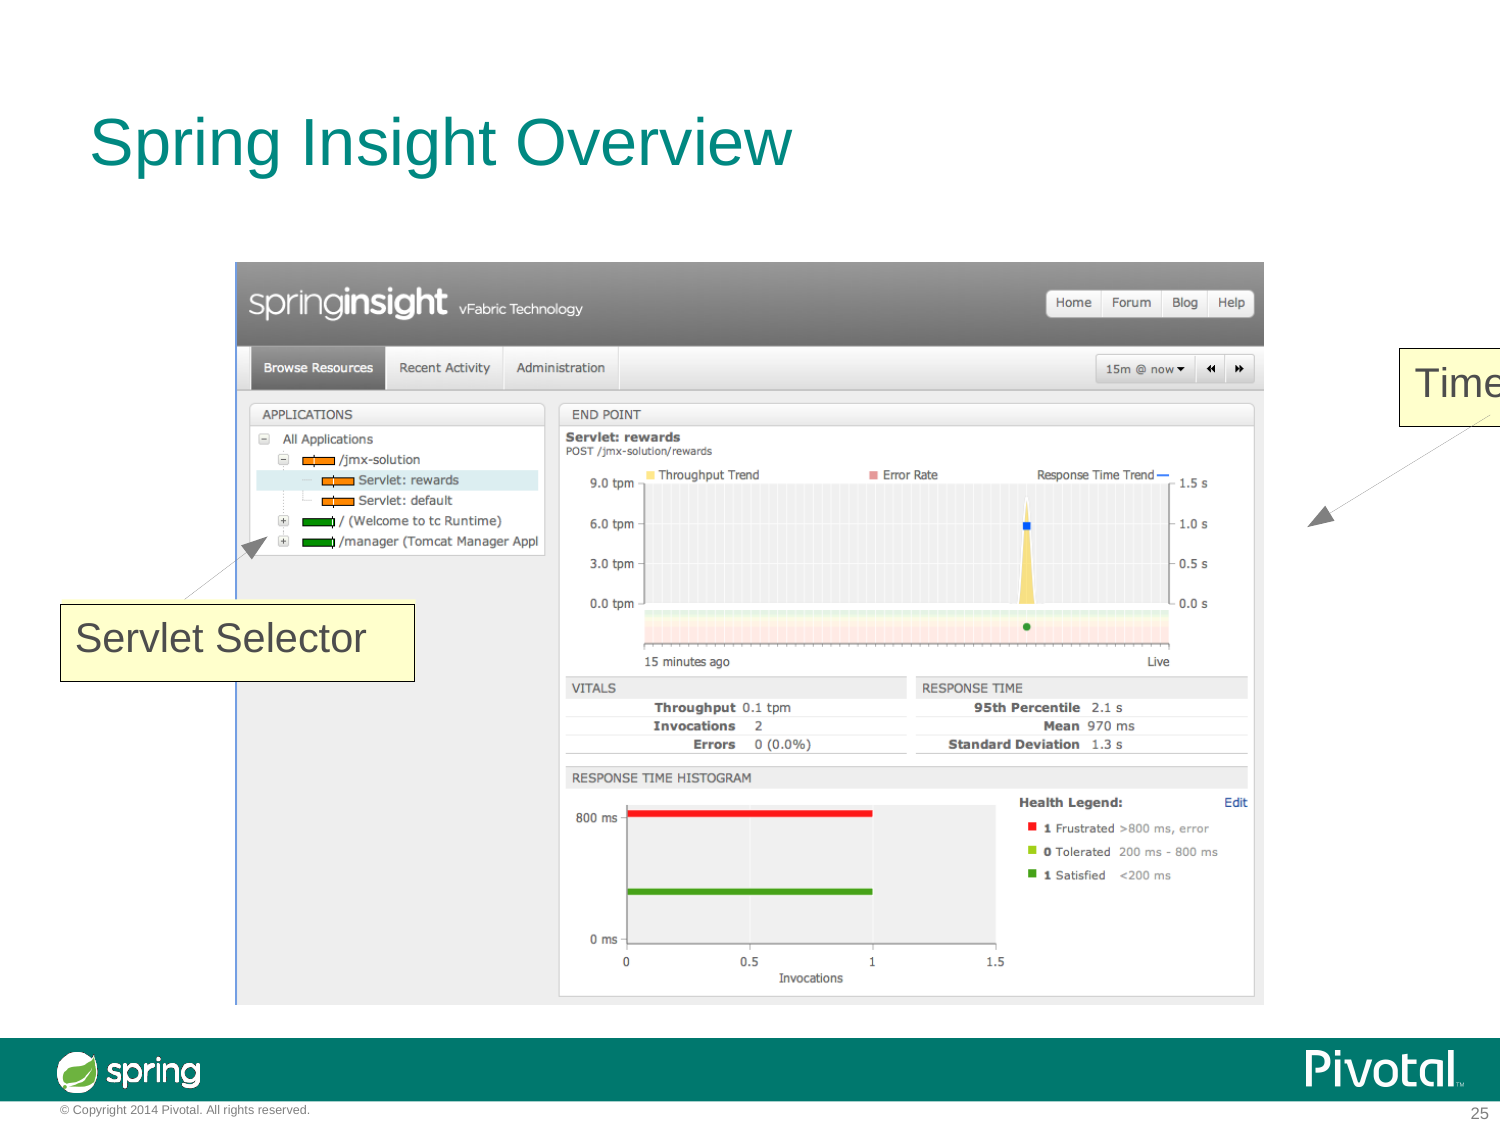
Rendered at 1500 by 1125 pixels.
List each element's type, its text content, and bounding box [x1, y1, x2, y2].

text_box Servlet Selector [60, 604, 415, 682]
picture [1306, 1050, 1464, 1087]
title Spring Insight Overview [75, 45, 1426, 233]
text_box Timeline [1399, 348, 1500, 427]
picture [32, 1041, 210, 1103]
text_box Servlet Selector [61, 599, 416, 677]
picture [235, 262, 1264, 1005]
